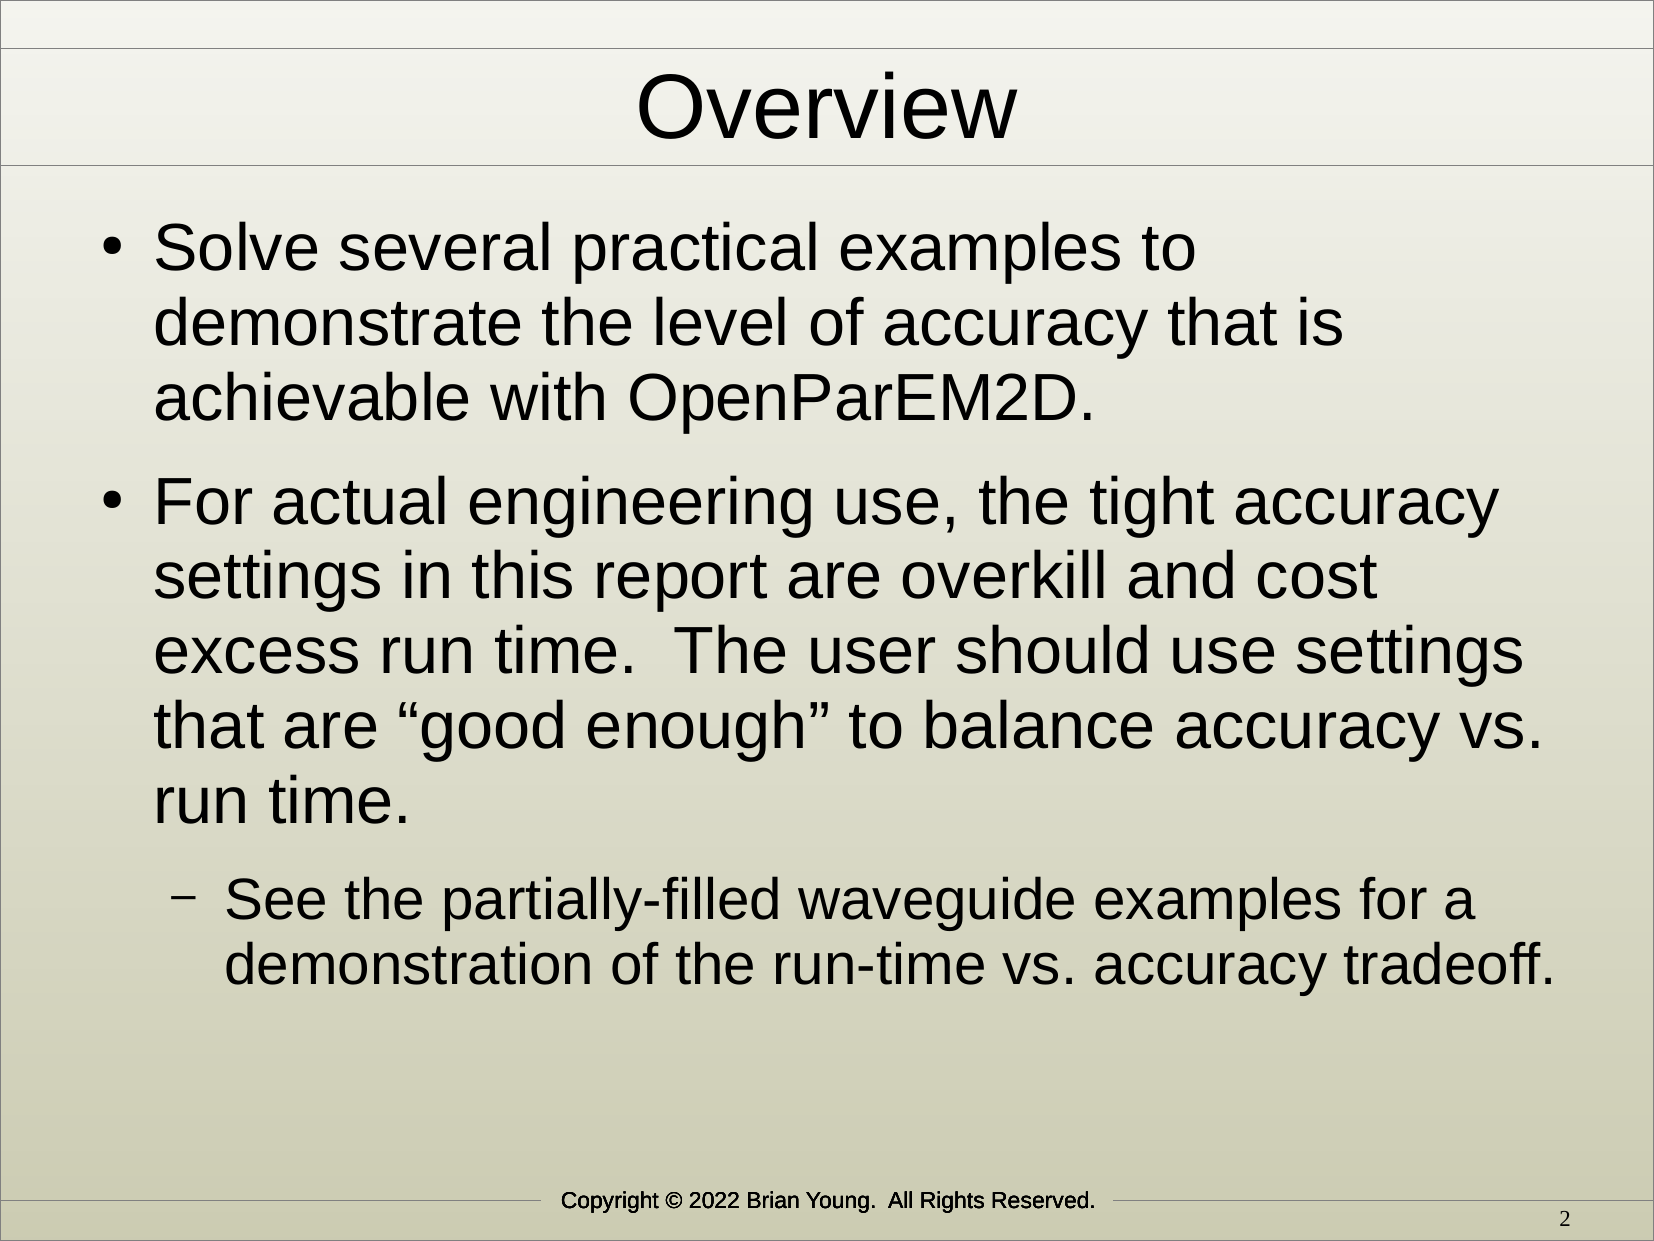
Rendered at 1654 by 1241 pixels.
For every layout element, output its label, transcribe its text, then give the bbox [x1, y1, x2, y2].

list Solve several practical examples to demonstrate the level of accuracy that is achievable with OpenParEM2D. For actual engineering use, the tight accuracy settings in this report are overkill and cost excess run time. The user should use settings that are “good enough” to balance accuracy vs. run time. See the partially-filled waveguide examples for a demonstration of the run-time vs. accuracy tradeoff. [82, 210, 1571, 1109]
title Overview [82, 49, 1571, 166]
